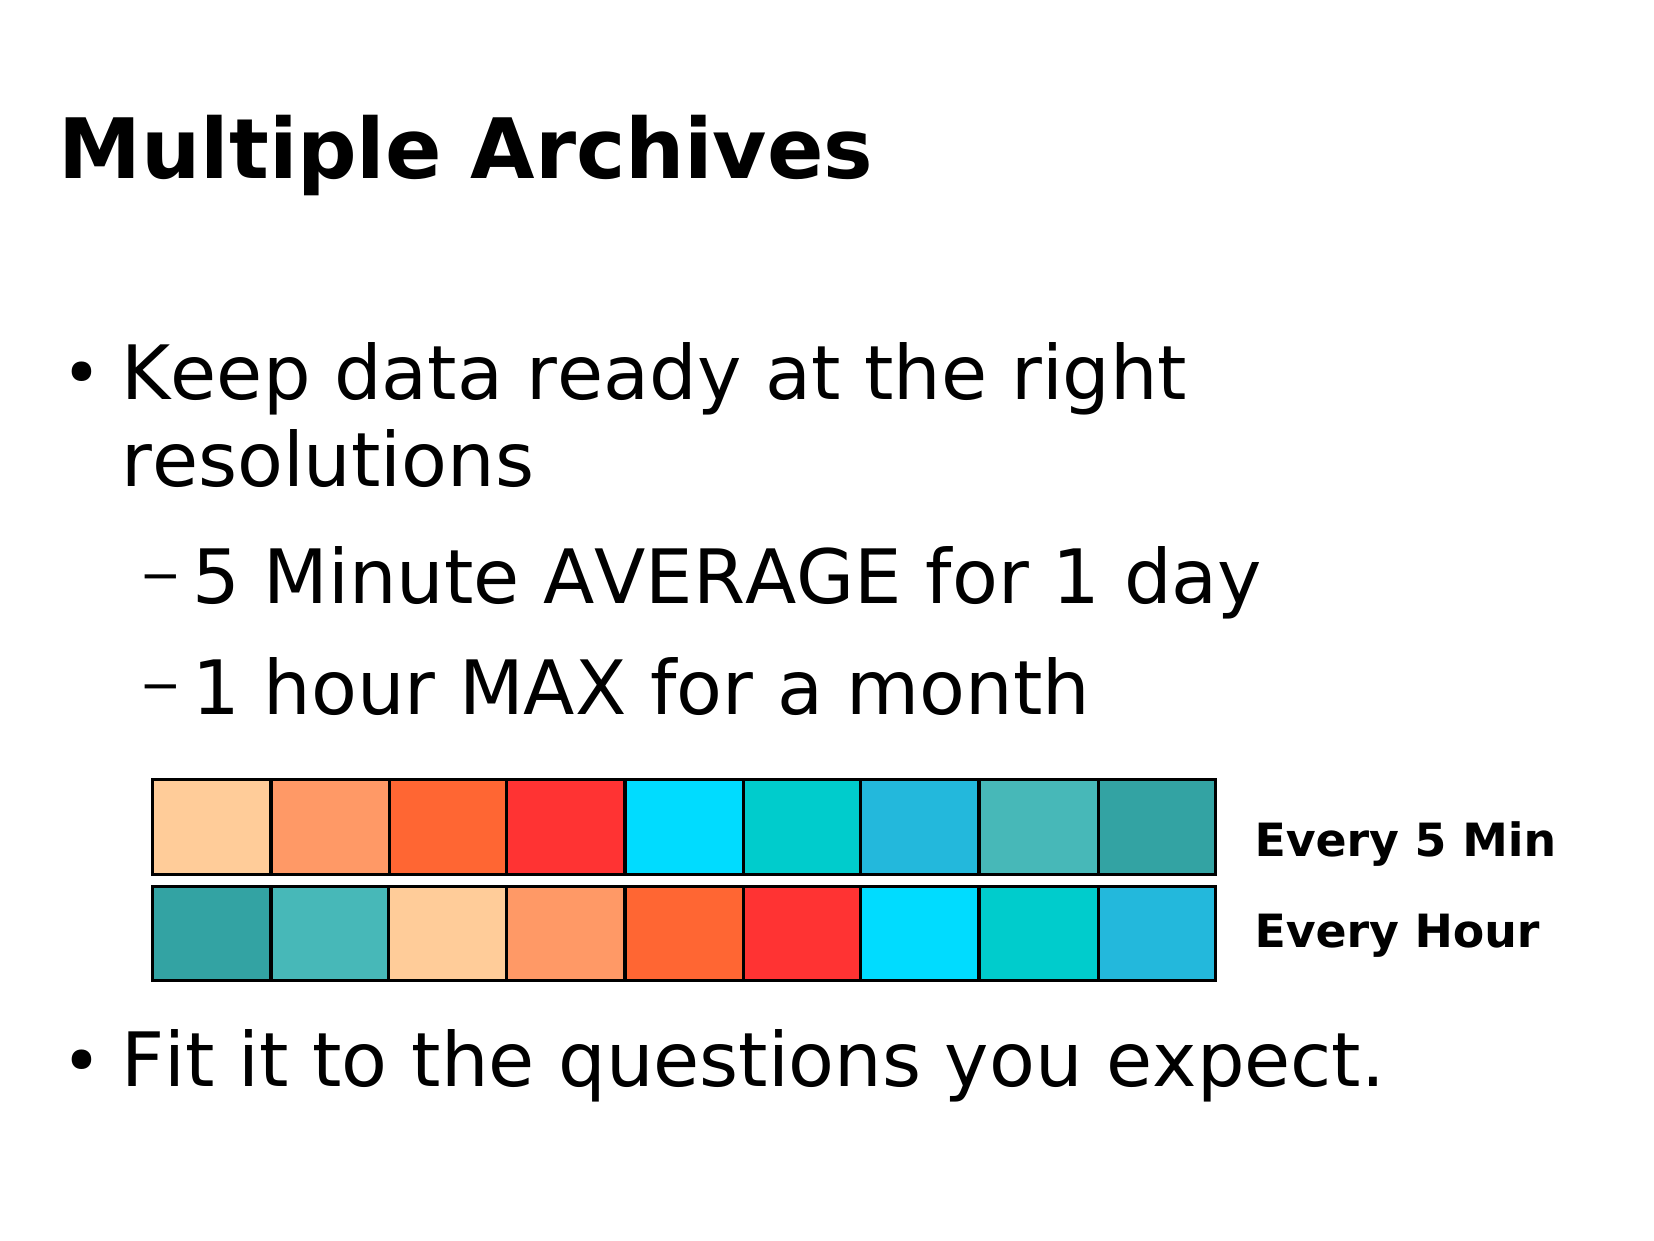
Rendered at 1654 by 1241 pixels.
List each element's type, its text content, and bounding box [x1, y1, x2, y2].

title Multiple Archives [59, 75, 1607, 225]
list Keep data ready at the right resolutions 5 Minute AVERAGE for 1 day 1 hour MAX for a month Fit it to the questions you expect. [50, 329, 1571, 1106]
text_box [152, 886, 1216, 981]
text_box Every Hour [1239, 897, 1555, 966]
text_box Every 5 Min [1239, 806, 1572, 875]
text_box [152, 779, 1216, 875]
